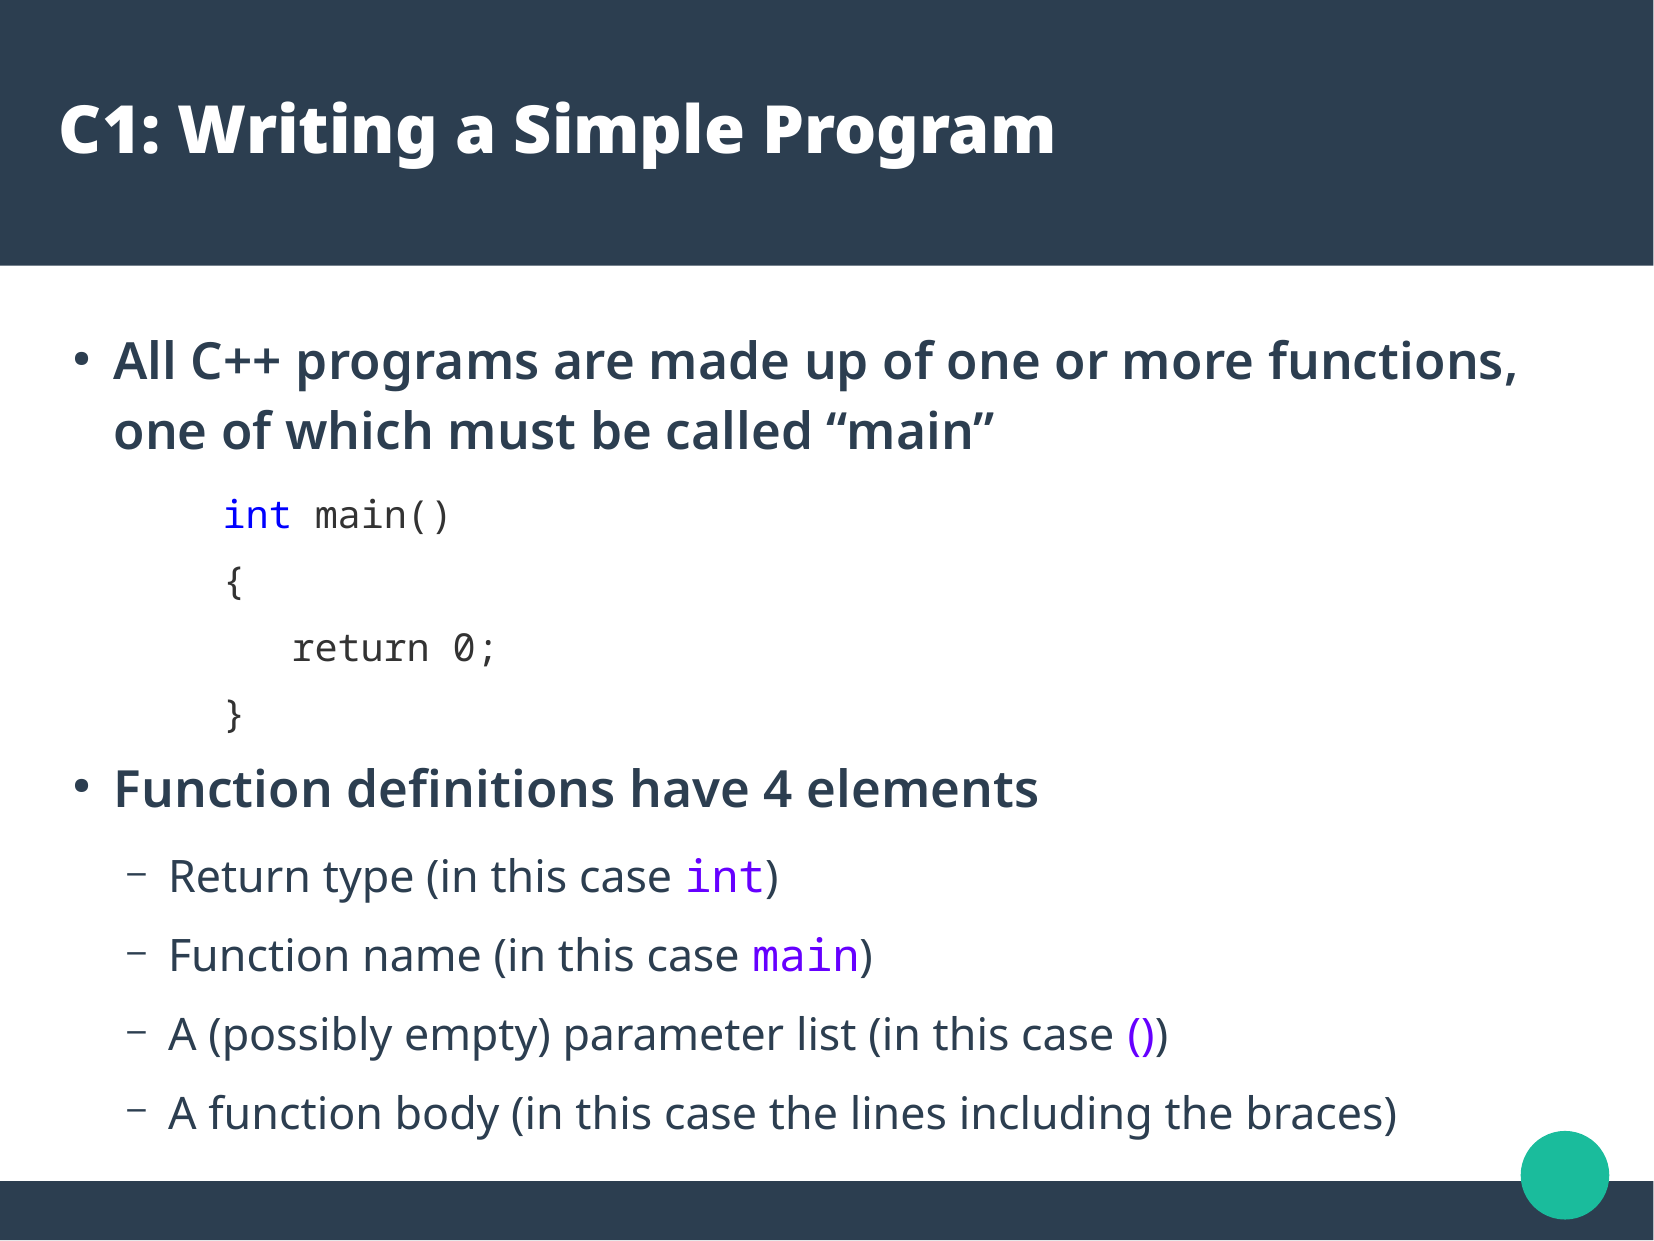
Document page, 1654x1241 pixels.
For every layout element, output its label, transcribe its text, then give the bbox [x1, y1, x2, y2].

title C1: Writing a Simple Program [59, 49, 1595, 207]
list All C++ programs are made up of one or more functions, one of which must be called “main” int main() { return 0; } Function definitions have 4 elements Return type (in this case int) Function name (in this case main) A (possibly empty) parameter list (in this case ()) A function body (in this case the lines including the braces) [59, 324, 1595, 1152]
